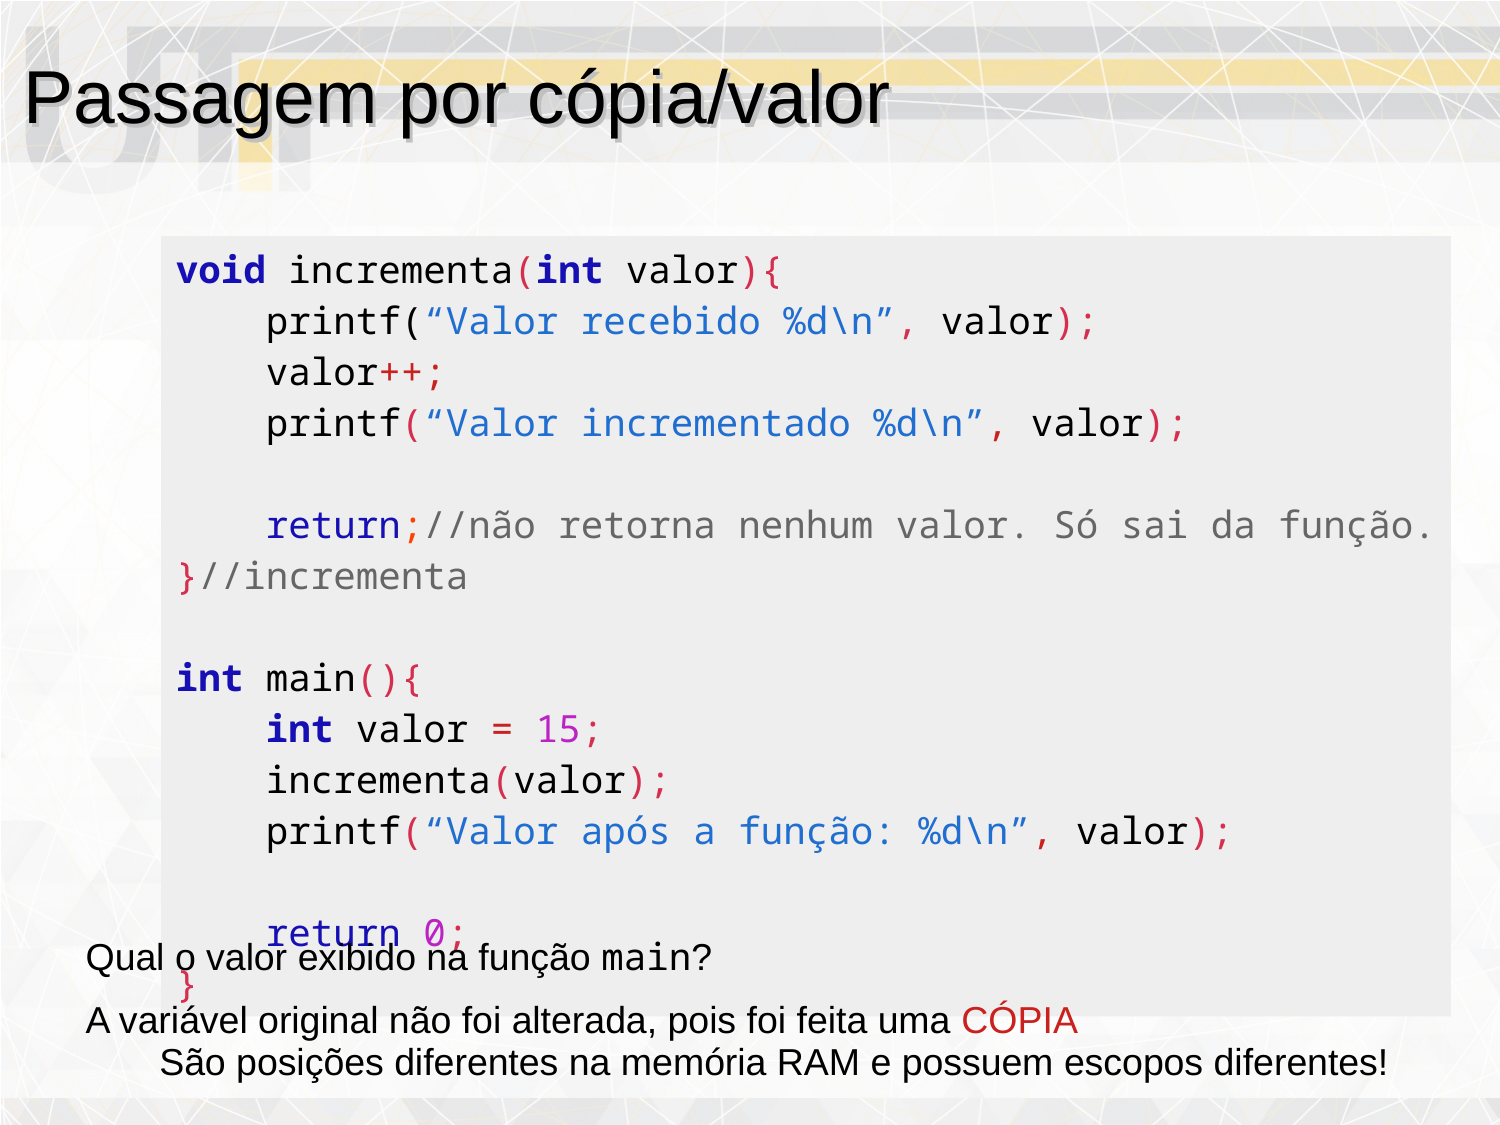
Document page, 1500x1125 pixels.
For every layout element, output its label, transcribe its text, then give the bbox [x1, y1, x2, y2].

text_box A variável original não foi alterada, pois foi feita uma CÓPIA São posições diferentes na memória RAM e possuem escopos diferentes! [70, 992, 1404, 1091]
text_box Qual o valor exibido na função main? [70, 923, 756, 983]
text_box void incrementa(int valor){ printf(“Valor recebido %d\n”, valor); valor++; printf(“Valor incrementado %d\n”, valor); return;//não retorna nenhum valor. Só sai da função. }//incrementa int main(){ int valor = 15; incrementa(valor); printf(“Valor após a função: %d\n”, valor); return 0; } [161, 236, 1339, 814]
title Passagem por cópia/valor [23, 18, 1489, 178]
